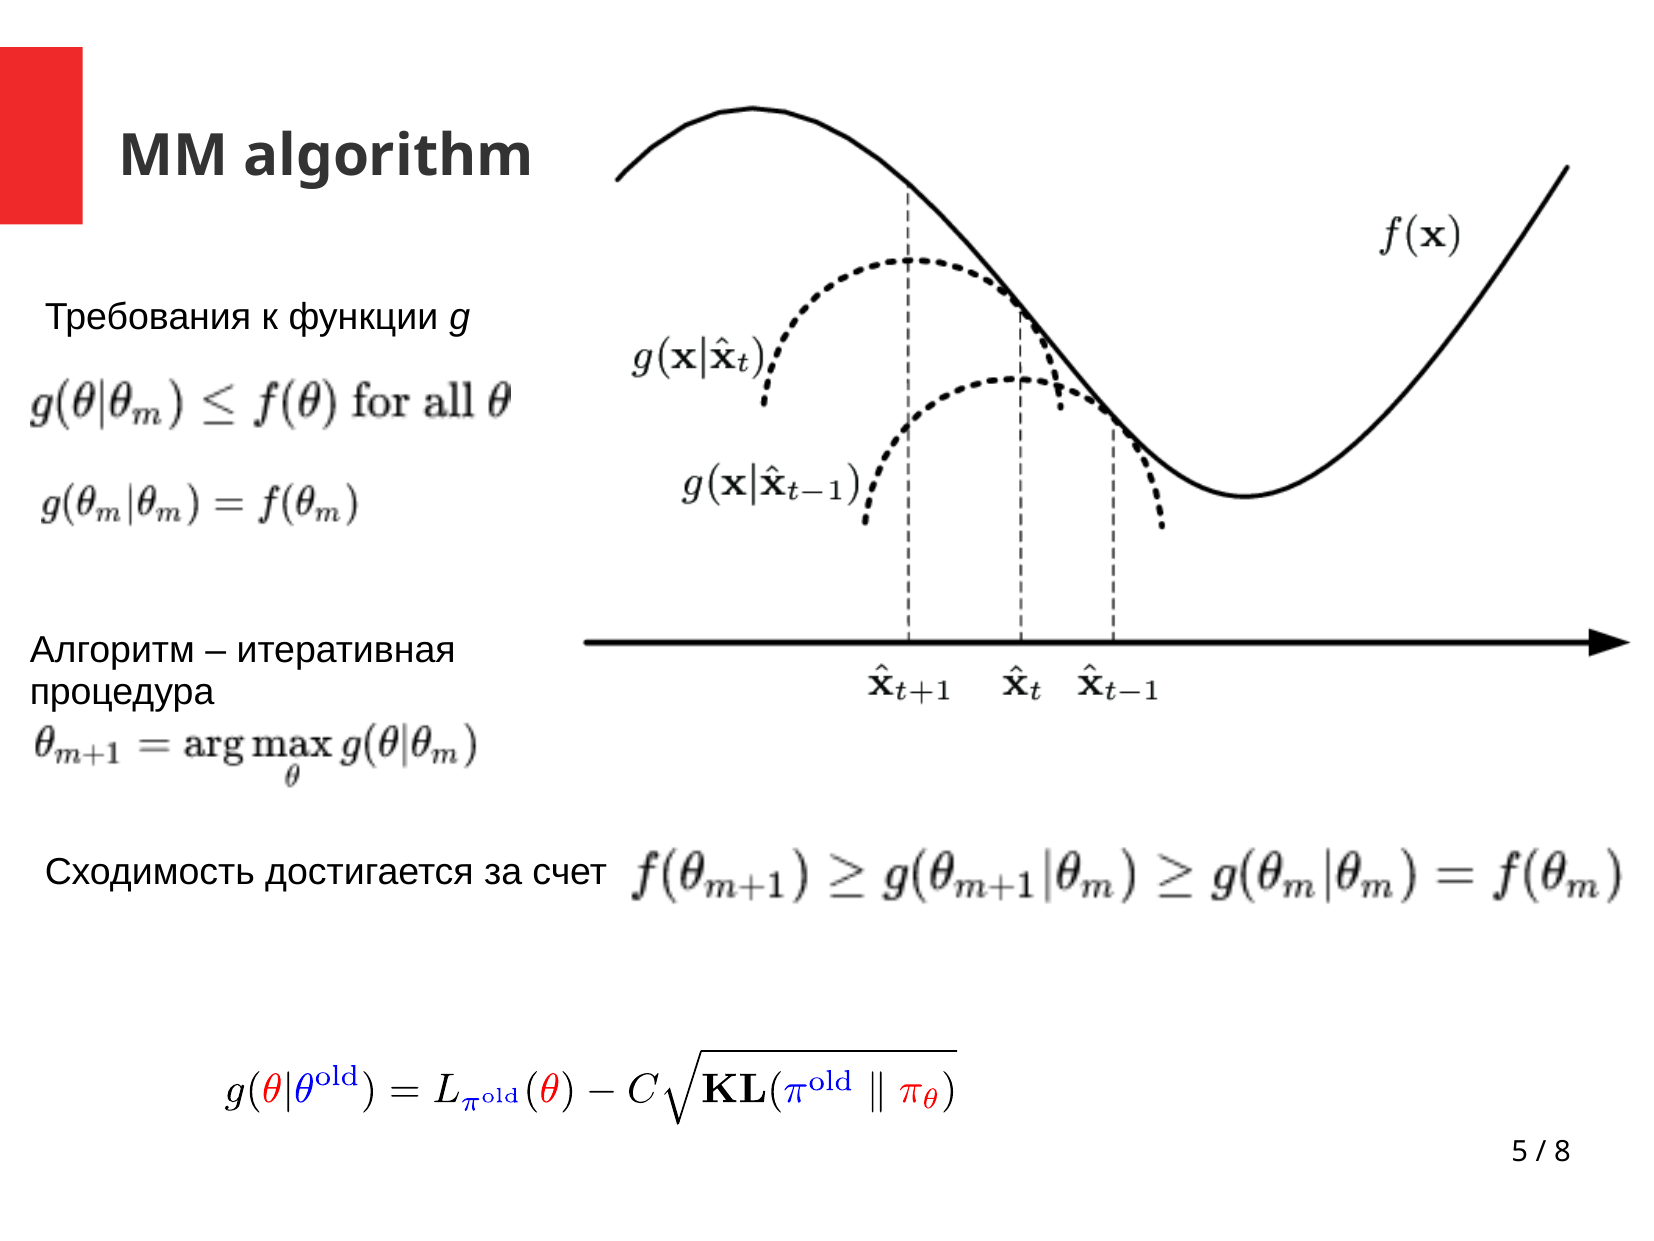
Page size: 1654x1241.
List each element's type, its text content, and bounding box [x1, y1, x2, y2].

picture [630, 843, 1626, 910]
text_box Требования к функции g [30, 288, 631, 346]
picture [41, 479, 361, 531]
picture [30, 374, 511, 436]
text_box Алгоритм – итеративная процедура [15, 621, 616, 721]
title MM algorithm [118, 49, 1571, 257]
text_box Сходимость достигается за счет [30, 843, 631, 901]
text_box [225, 1050, 958, 1125]
picture [577, 87, 1636, 721]
picture [34, 721, 481, 796]
